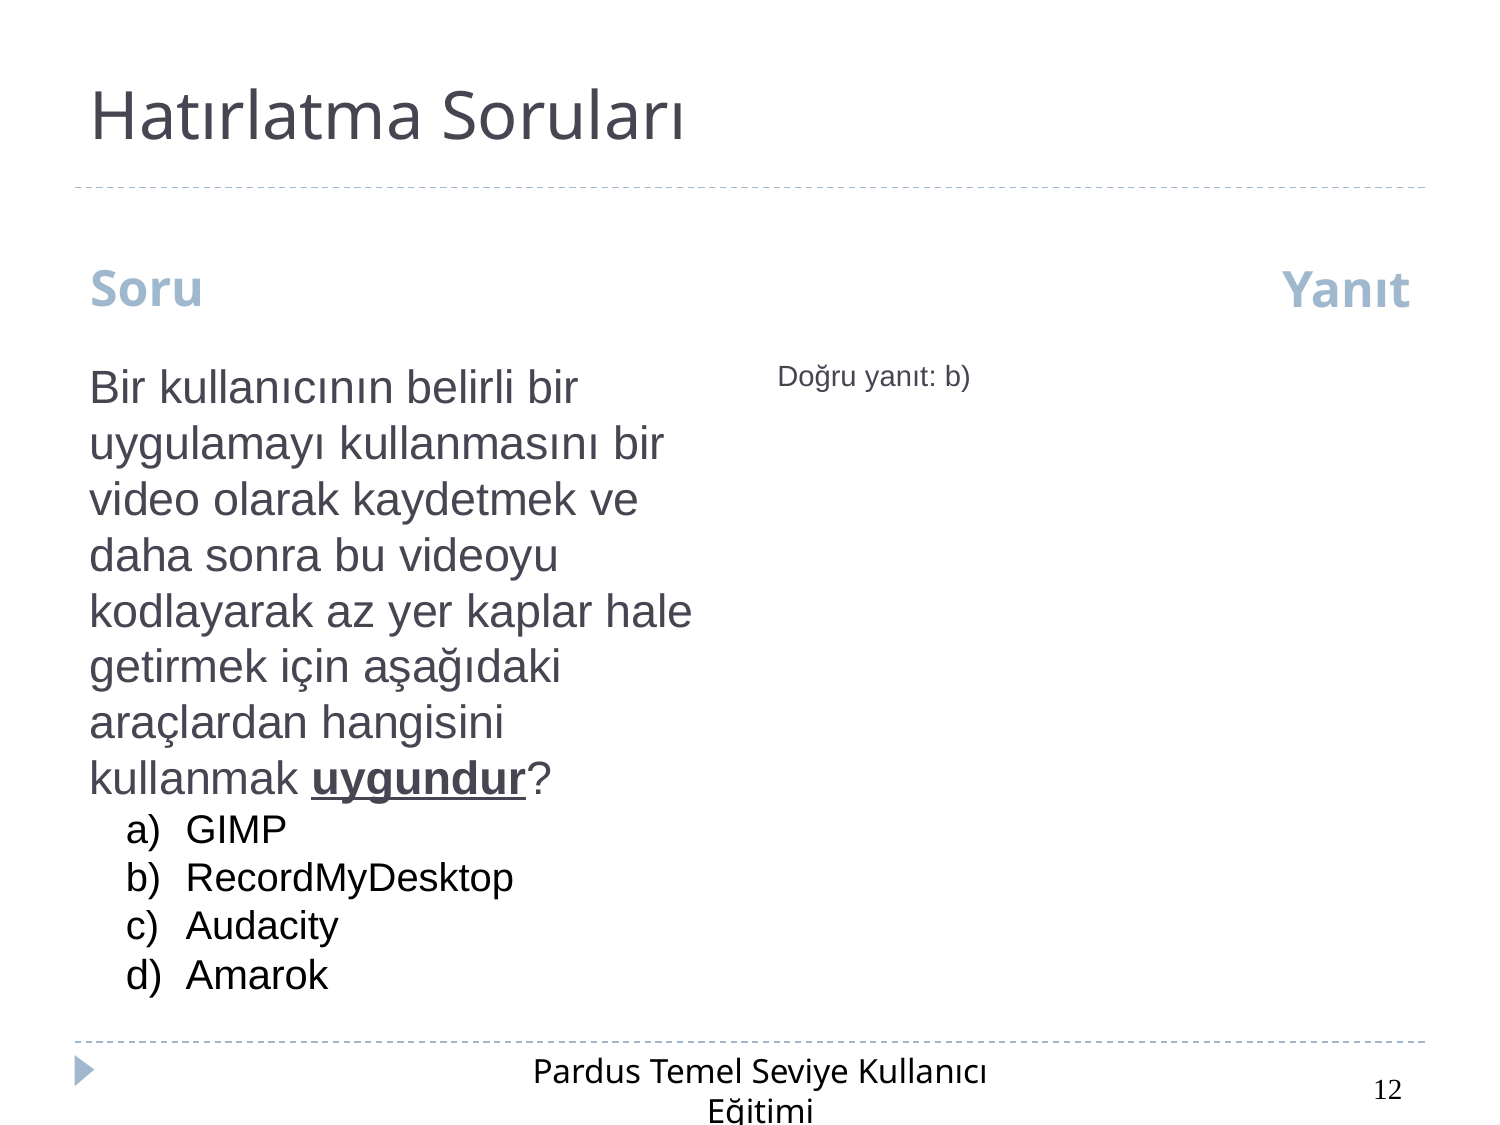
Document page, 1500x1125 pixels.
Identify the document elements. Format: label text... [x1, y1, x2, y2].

list Bir kullanıcının belirli bir uygulamayı kullanmasını bir video olarak kaydetmek ve daha sonra bu videoyu kodlayarak az yer kaplar hale getirmek için aşağıdaki araçlardan hangisini kullanmak uygundur? GIMP RecordMyDesktop Audacity Amarok [75, 350, 738, 1013]
list Doğru yanıt: b) [762, 350, 1425, 1013]
list Yanıt [762, 212, 1426, 325]
title Hatırlatma Soruları [75, 37, 1425, 188]
list Soru [75, 210, 738, 324]
